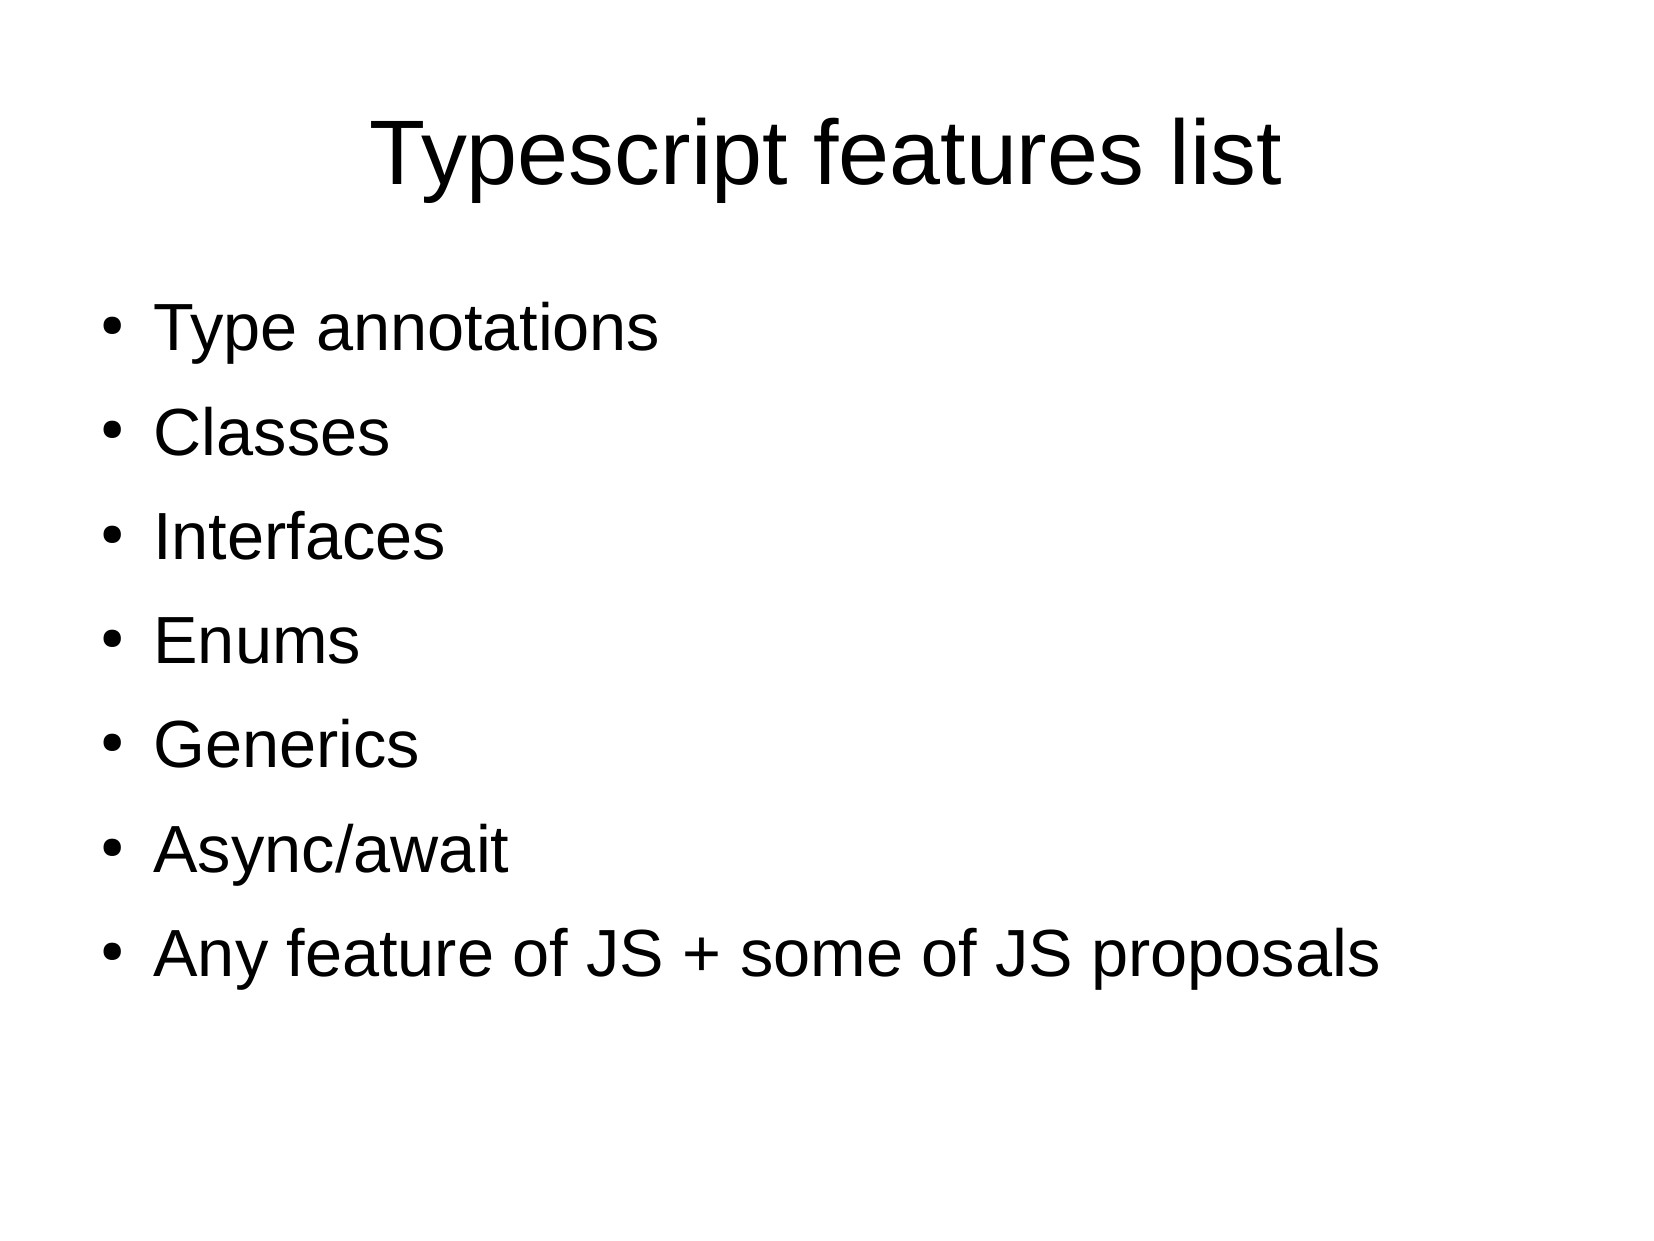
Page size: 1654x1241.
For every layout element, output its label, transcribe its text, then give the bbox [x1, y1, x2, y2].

title Typescript features list [82, 49, 1571, 257]
list Type annotations Classes Interfaces Enums Generics Async/await Any feature of JS + some of JS proposals [82, 290, 1571, 1010]
